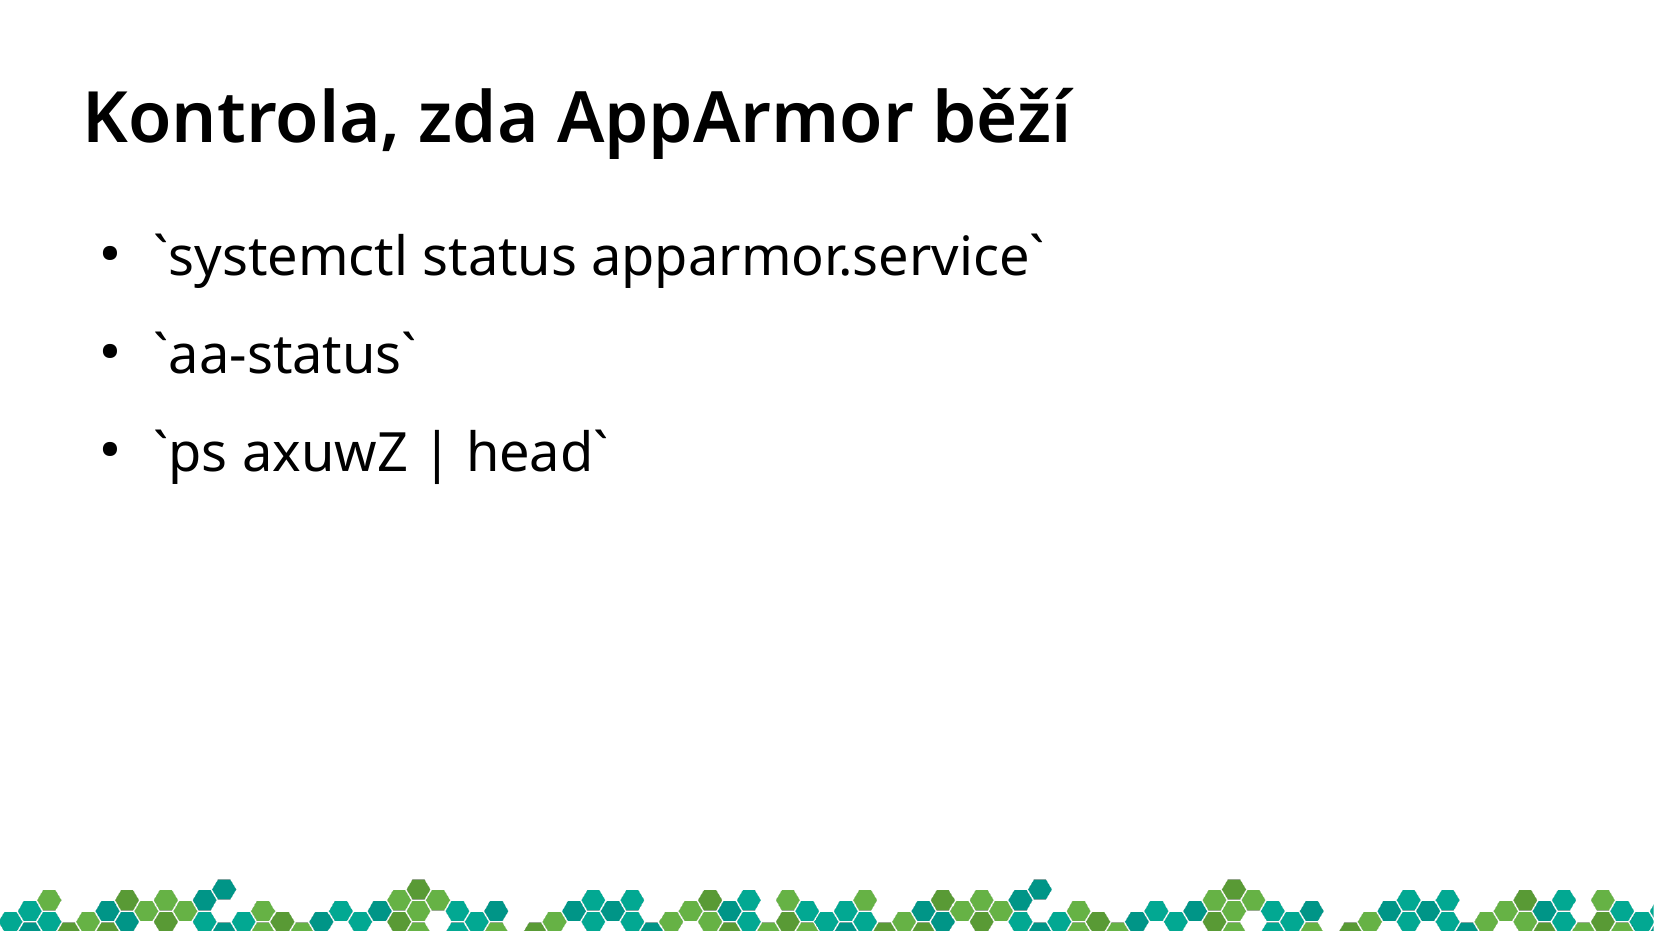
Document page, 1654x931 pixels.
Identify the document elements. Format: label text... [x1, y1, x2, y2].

list `systemctl status apparmor.service` `aa-status` `ps axuwZ | head` [82, 217, 1571, 855]
text_box [82, 37, 1571, 193]
picture [0, 871, 1654, 931]
